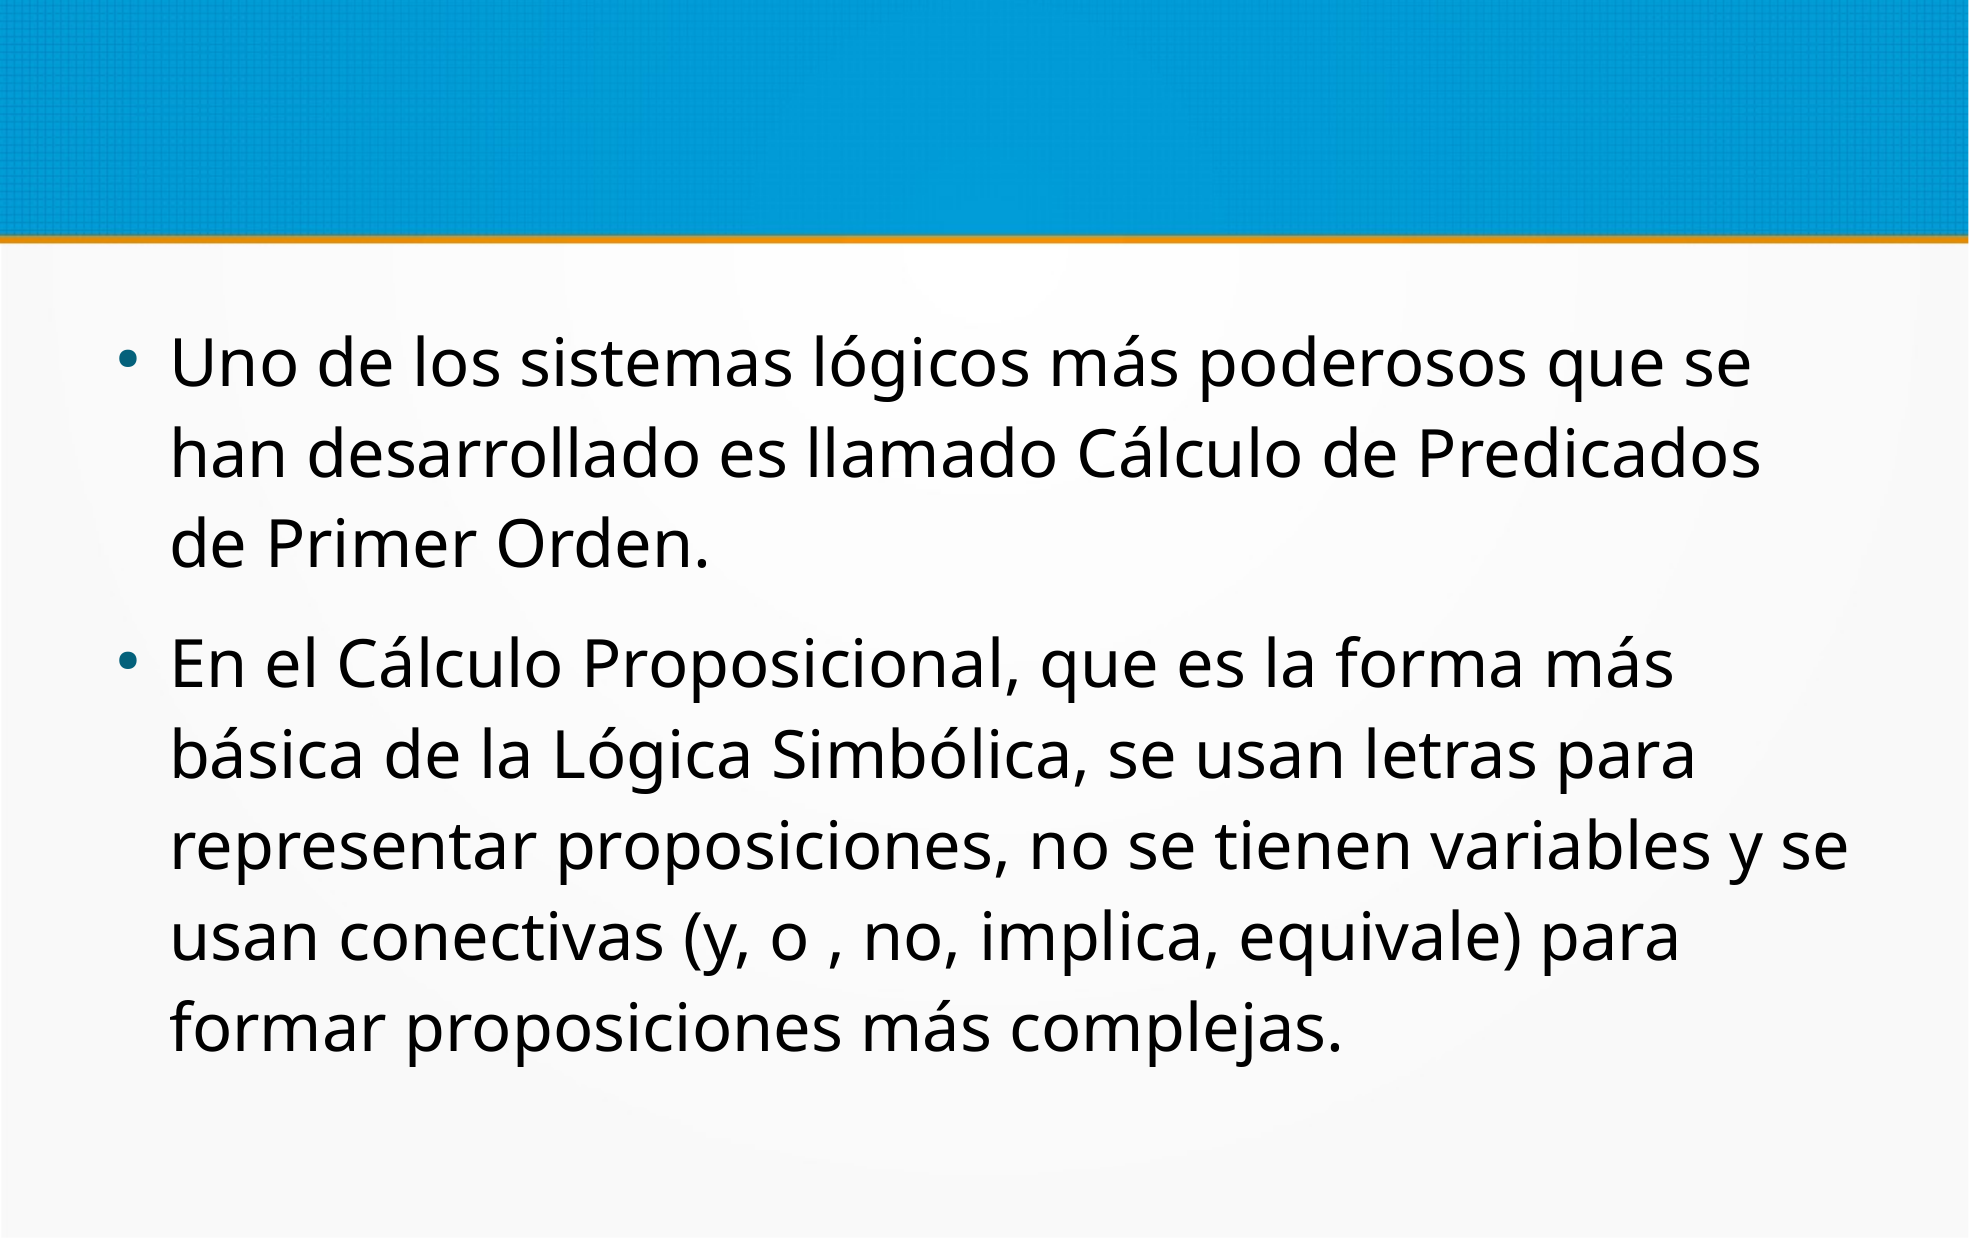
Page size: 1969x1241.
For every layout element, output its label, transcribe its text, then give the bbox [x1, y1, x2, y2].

picture [0, 233, 1969, 1241]
list Uno de los sistemas lógicos más poderosos que se han desarrollado es llamado Cálculo de Predicados de Primer Orden. En el Cálculo Proposicional, que es la forma más básica de la Lógica Simbólica, se usan letras para representar proposiciones, no se tienen variables y se usan conectivas (y, o , no, implica, equivale) para formar proposiciones más complejas. [98, 315, 1861, 1081]
